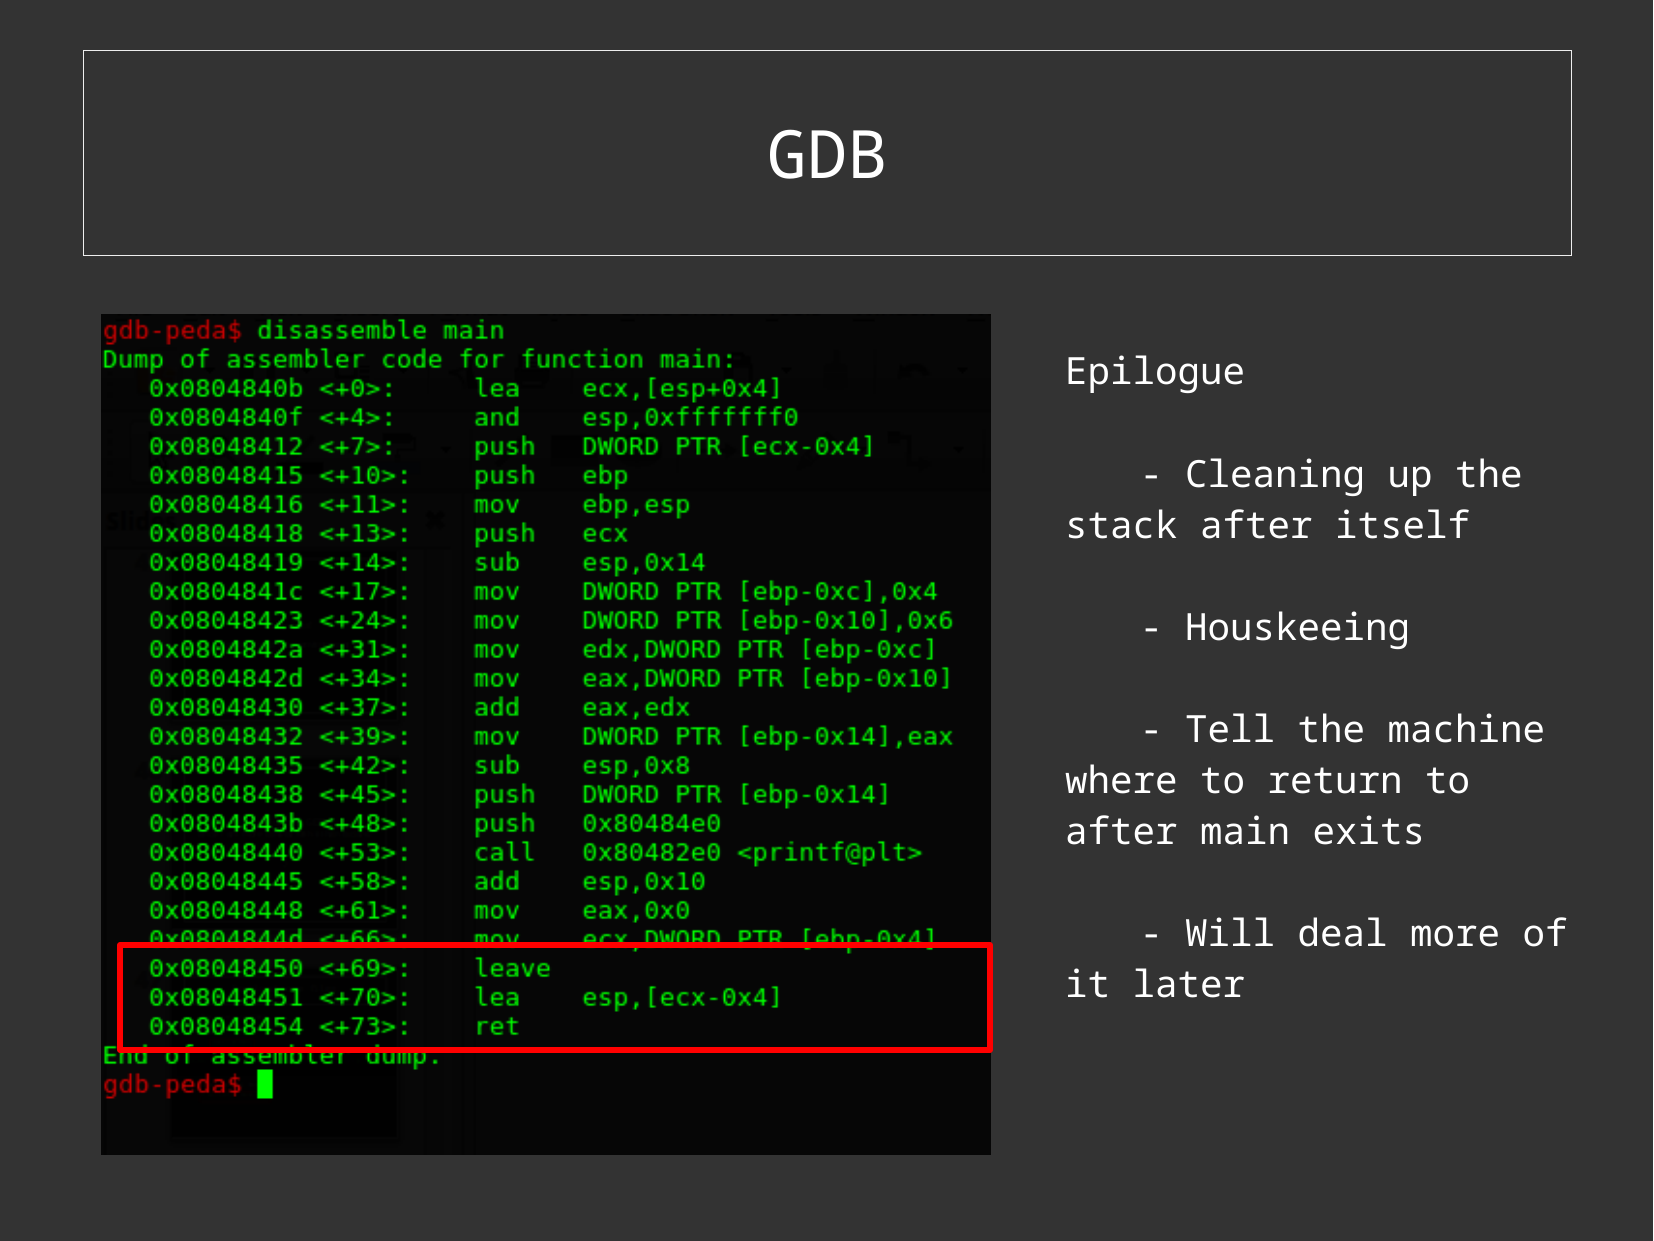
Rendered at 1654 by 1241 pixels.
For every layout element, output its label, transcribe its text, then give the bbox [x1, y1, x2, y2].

picture [123, 948, 987, 1047]
text_box Epilogue - Cleaning up the stack after itself - Houskeeing - Tell the machine where to return to after main exits - Will deal more of it later [1050, 337, 1591, 1051]
text_box GDB [83, 50, 1572, 256]
picture [101, 314, 991, 1156]
